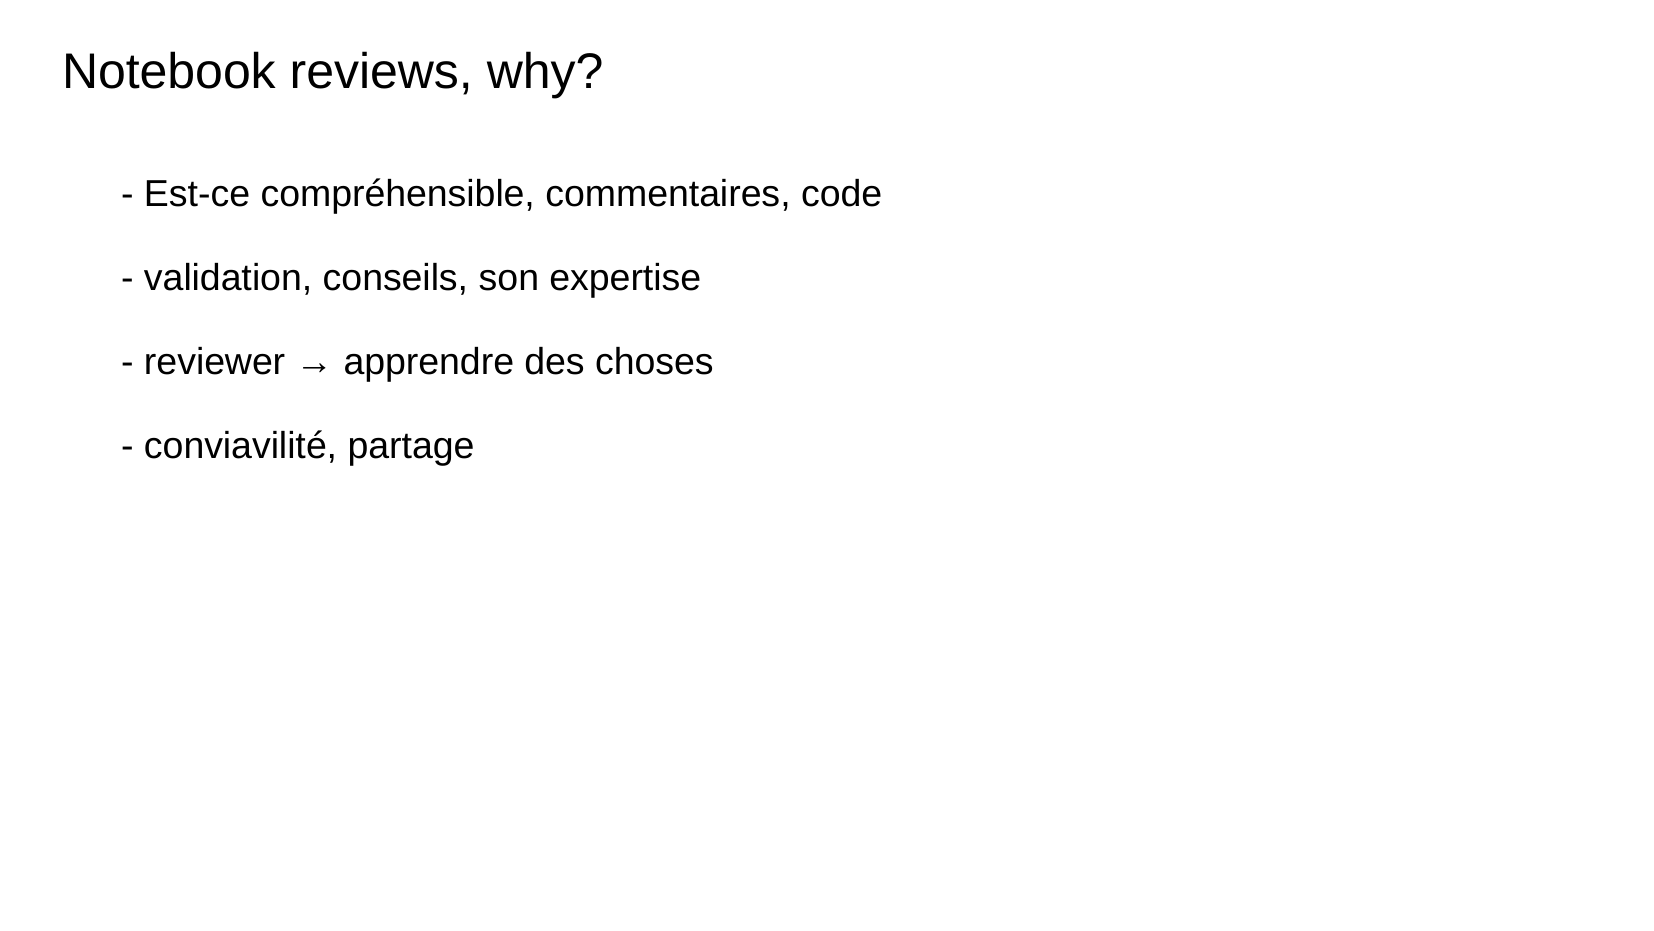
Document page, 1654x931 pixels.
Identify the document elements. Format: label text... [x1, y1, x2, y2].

text_box - Est-ce compréhensible, commentaires, code - validation, conseils, son expertise - reviewer → apprendre des choses - conviavilité, partage [106, 165, 1430, 475]
text_box Notebook reviews, why? [47, 35, 780, 107]
